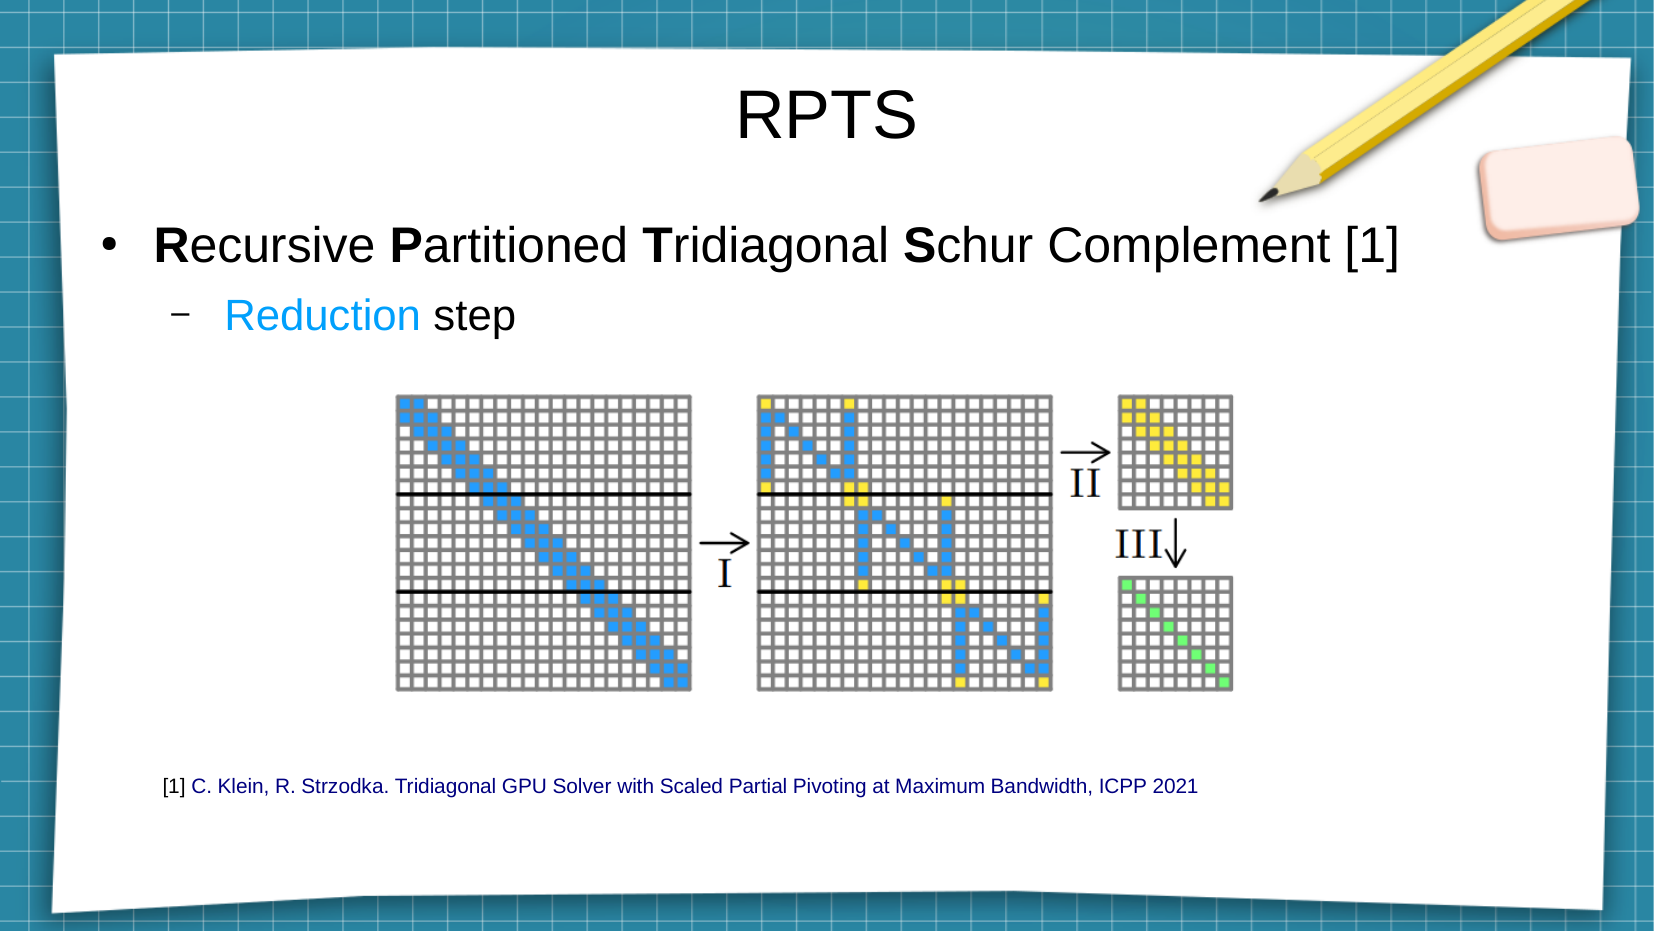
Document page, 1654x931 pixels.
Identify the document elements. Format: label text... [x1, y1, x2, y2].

list Recursive Partitioned Tridiagonal Schur Complement [1] Reduction step [82, 217, 1571, 758]
title RPTS [82, 37, 1571, 193]
picture [0, 0, 1654, 931]
text_box [1] C. Klein, R. Strzodka. Tridiagonal GPU Solver with Scaled Partial Pivoting at Maximum Bandwidth, ICPP 2021 [147, 767, 1388, 806]
